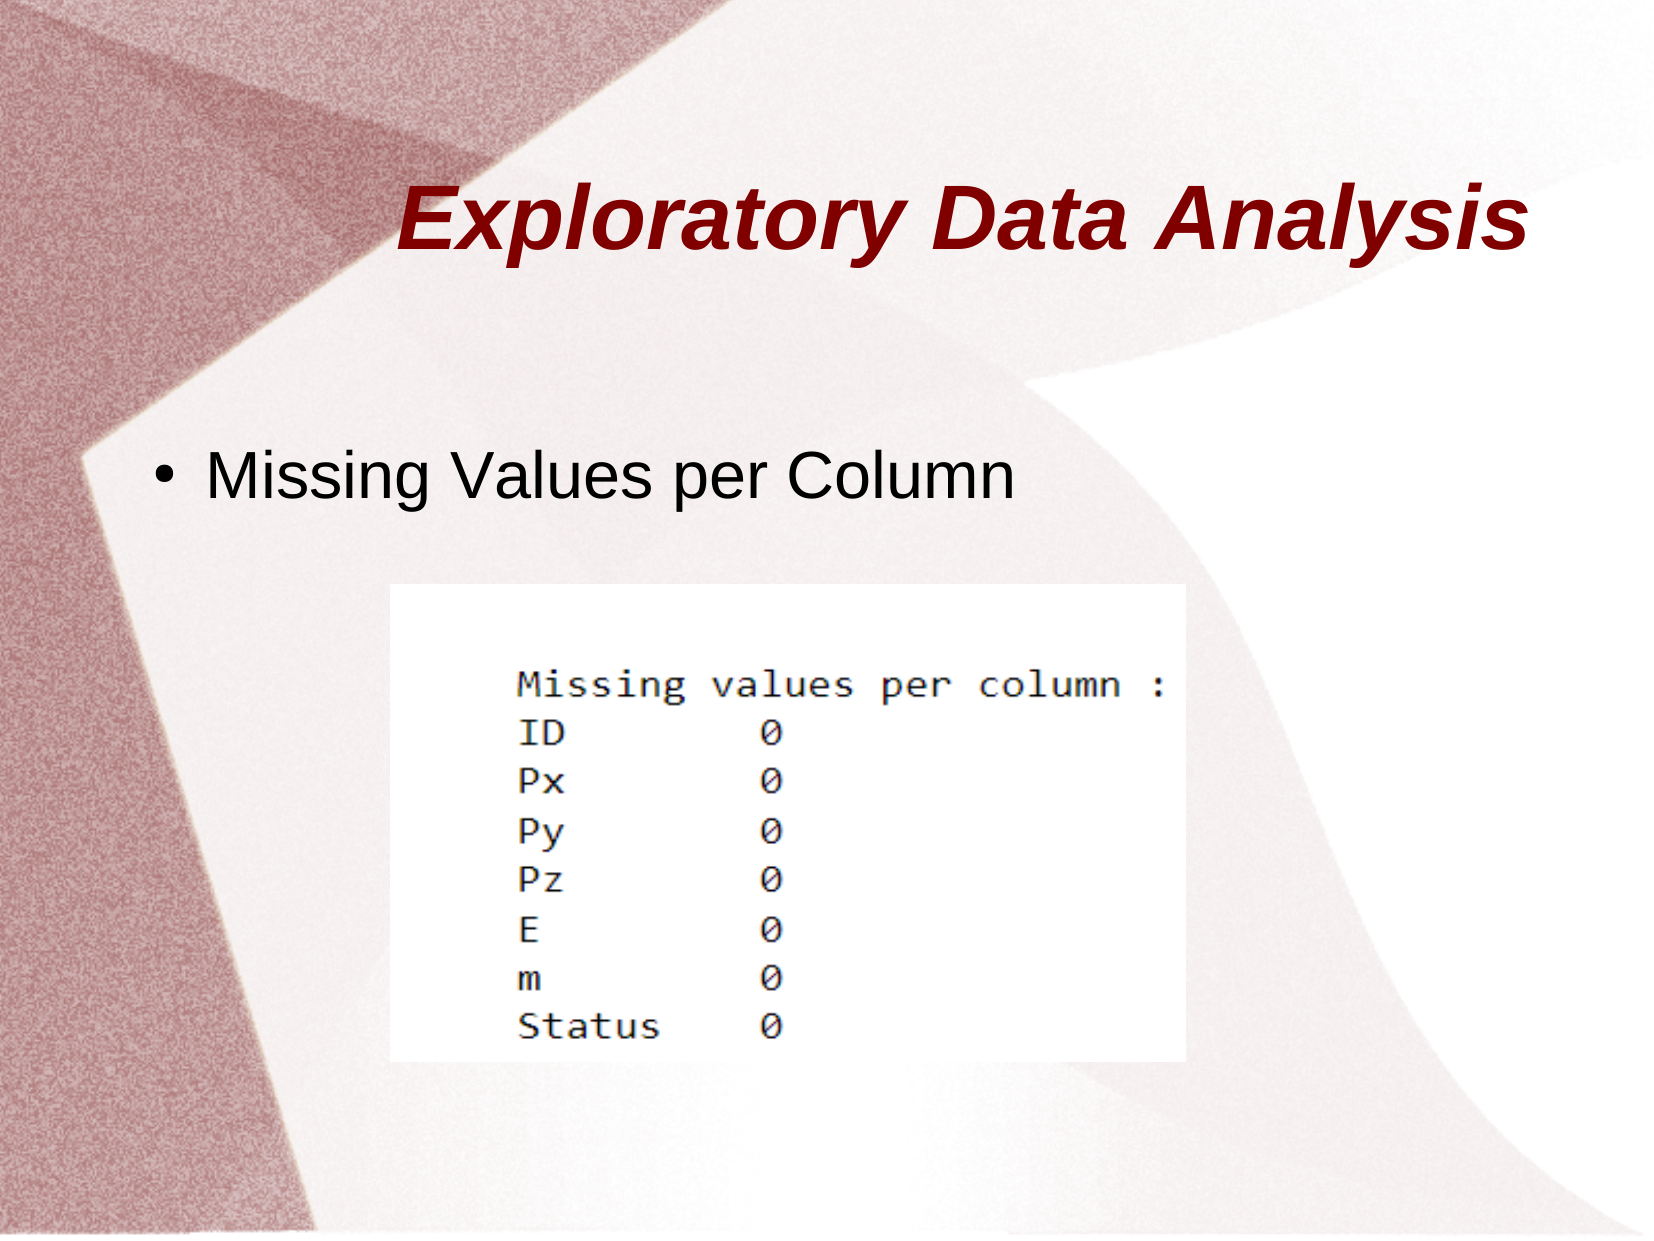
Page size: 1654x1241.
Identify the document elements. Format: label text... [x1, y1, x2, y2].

list Missing Values per Column [134, 438, 1516, 1045]
title Exploratory Data Analysis [121, 114, 1534, 322]
picture [0, 0, 1654, 1241]
